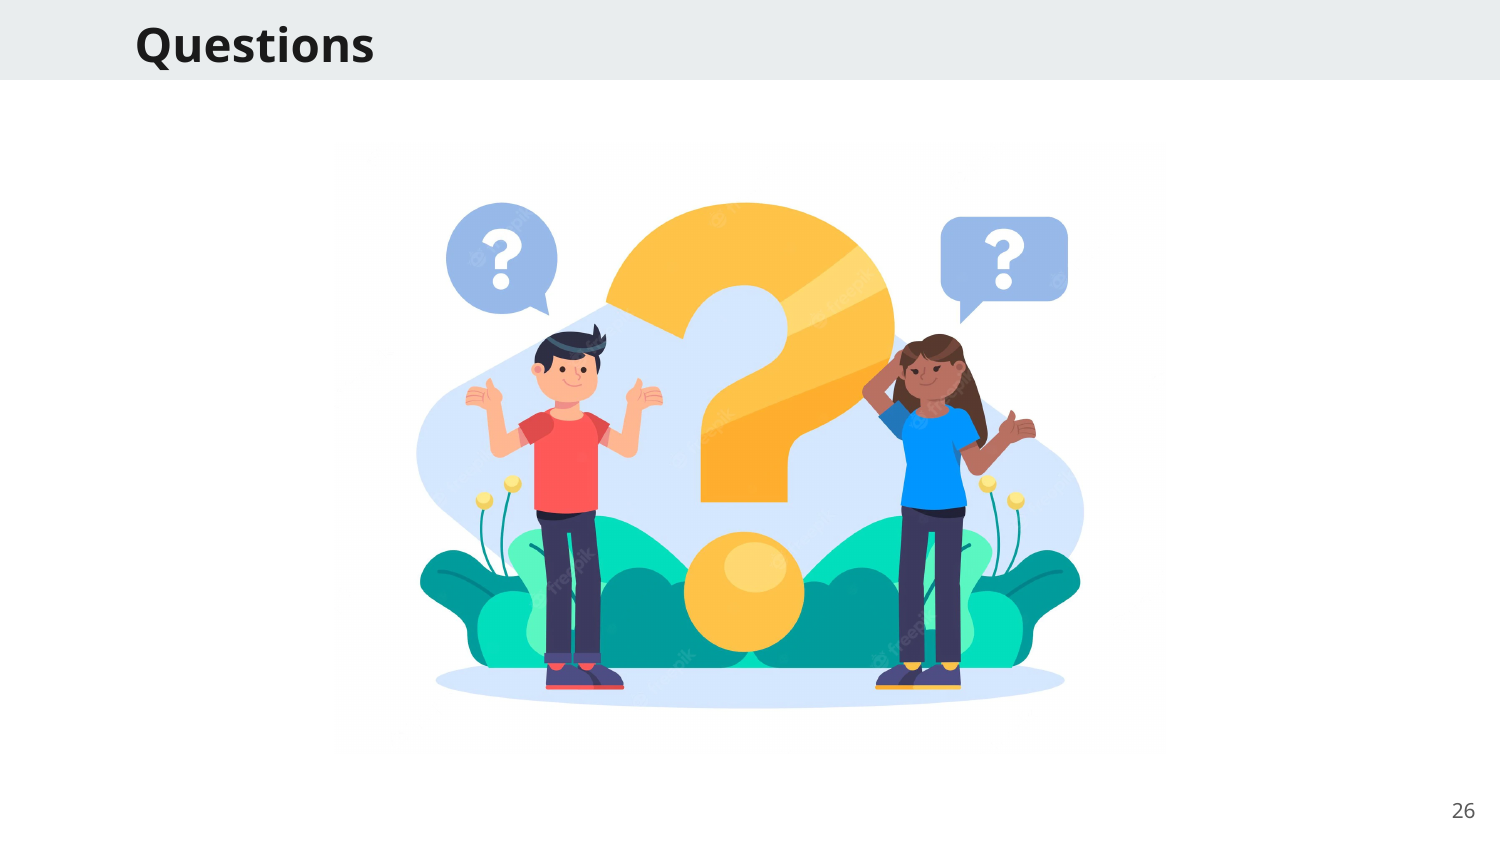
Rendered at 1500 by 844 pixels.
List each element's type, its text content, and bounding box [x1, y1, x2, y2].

picture [334, 142, 1166, 754]
title Questions [119, 0, 1381, 88]
slide_number <numéro> [1400, 779, 1491, 844]
